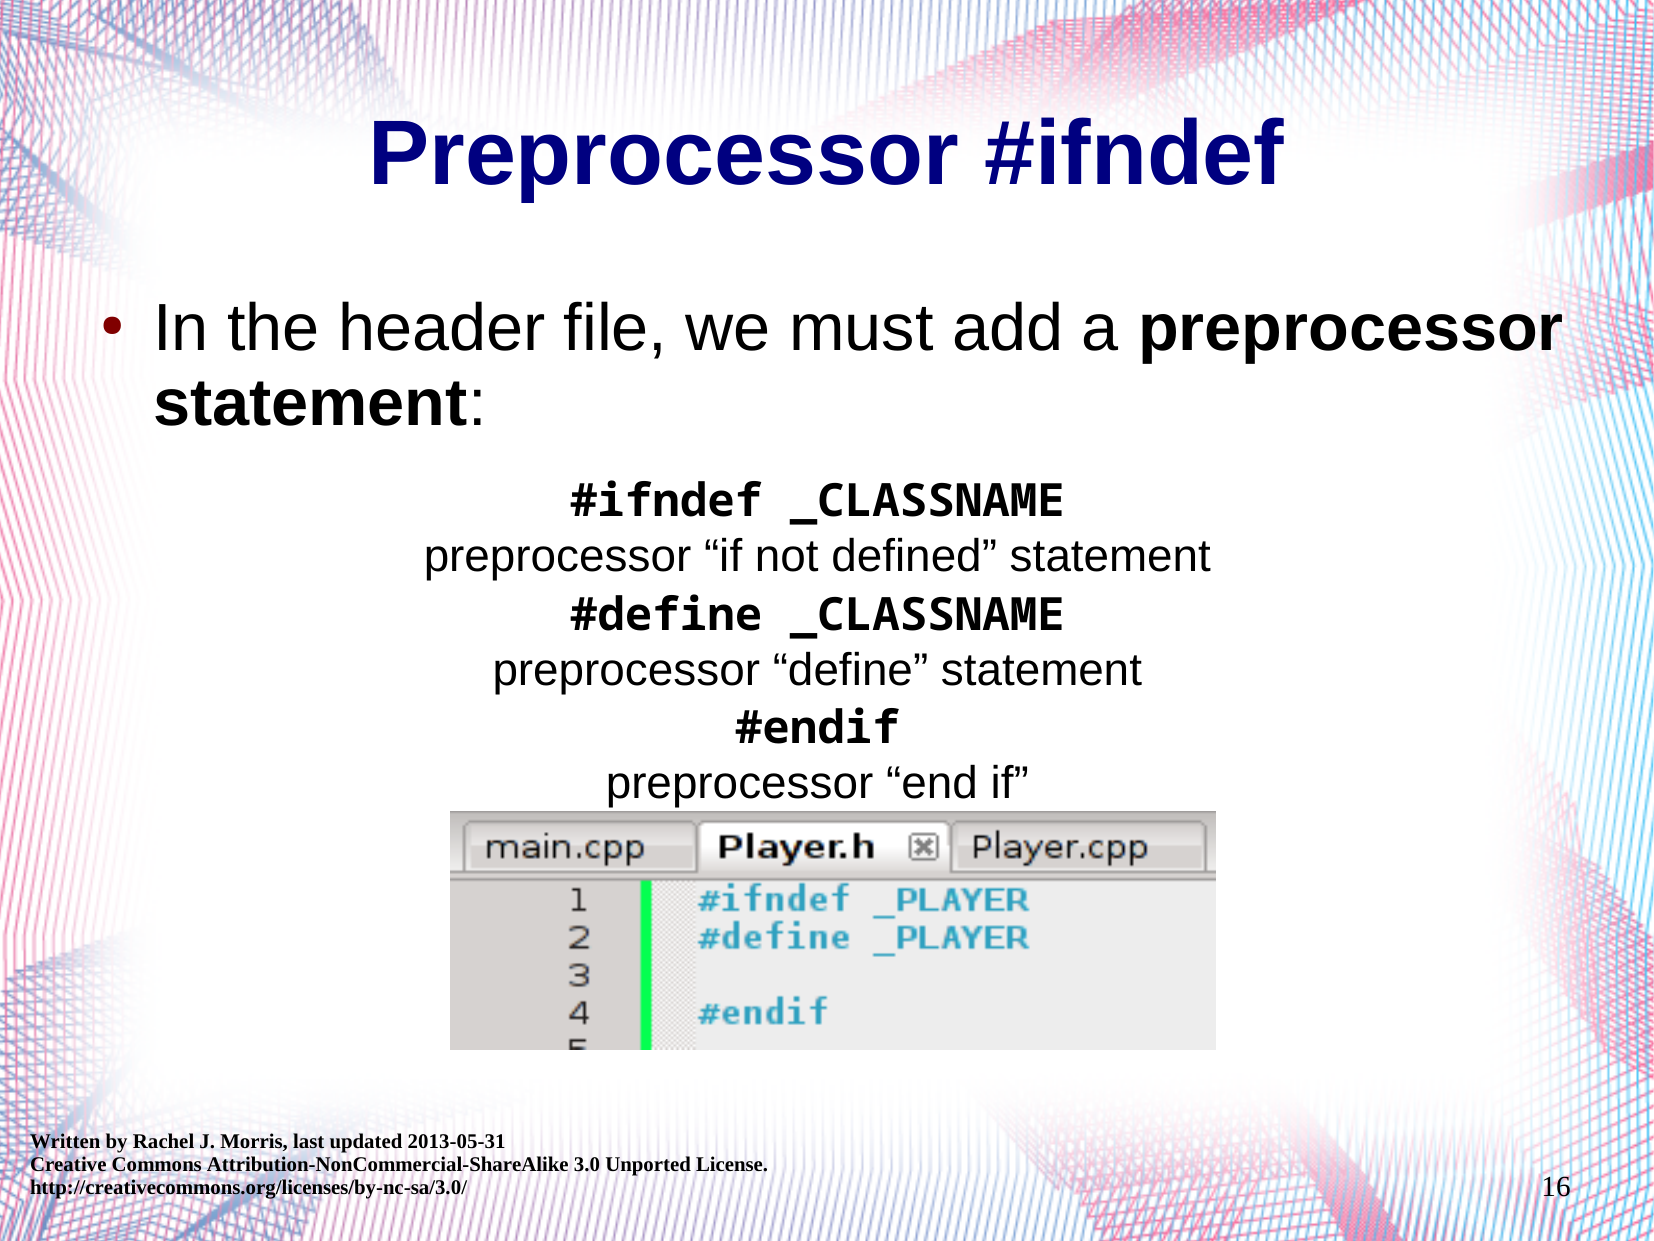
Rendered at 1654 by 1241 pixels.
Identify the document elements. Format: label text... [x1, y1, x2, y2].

list In the header file, we must add a preprocessor statement: [82, 290, 1571, 451]
text_box #ifndef _CLASSNAME preprocessor “if not defined” statement #define _CLASSNAME preprocessor “define” statement #endif preprocessor “end if” [300, 459, 1336, 793]
title Preprocessor #ifndef [82, 49, 1571, 257]
picture [0, 0, 1654, 1241]
